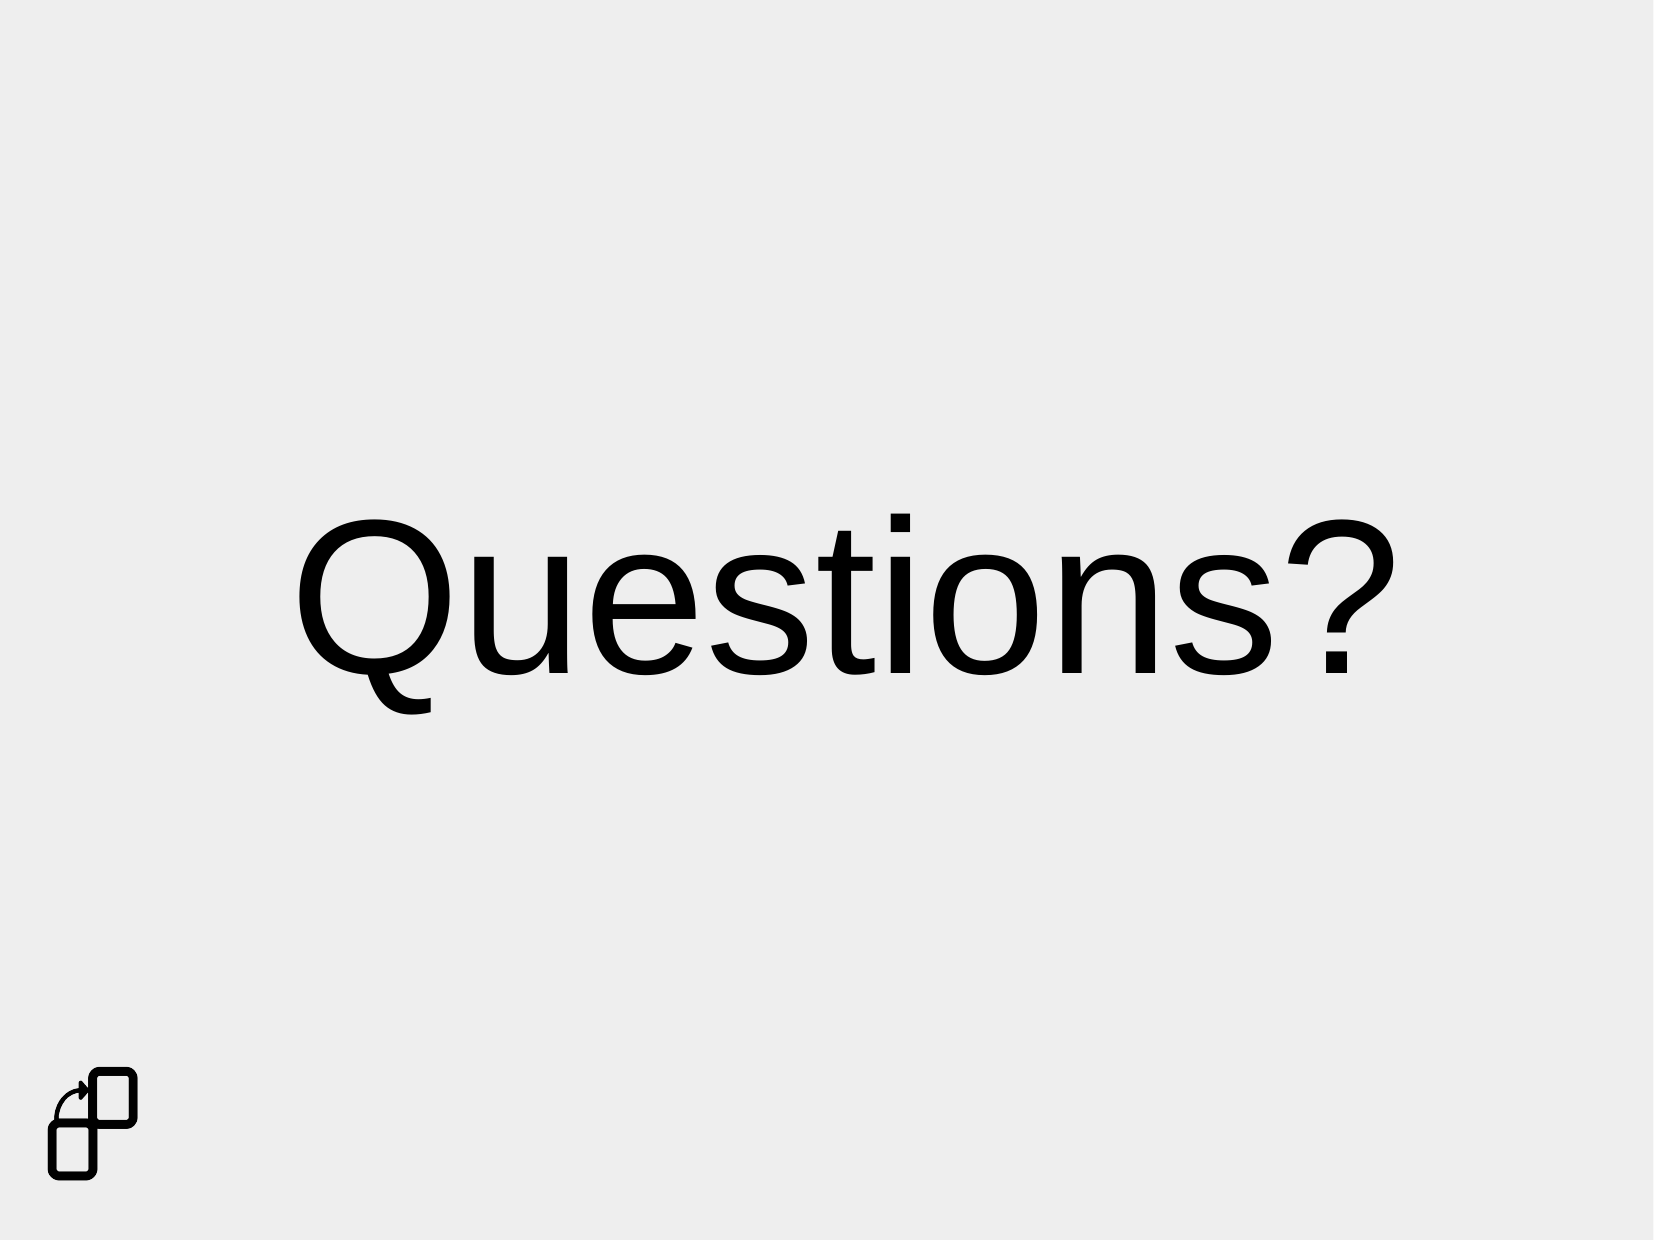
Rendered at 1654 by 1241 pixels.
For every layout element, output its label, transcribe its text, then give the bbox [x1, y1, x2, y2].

title Questions? [101, 474, 1591, 721]
picture [30, 1062, 153, 1186]
